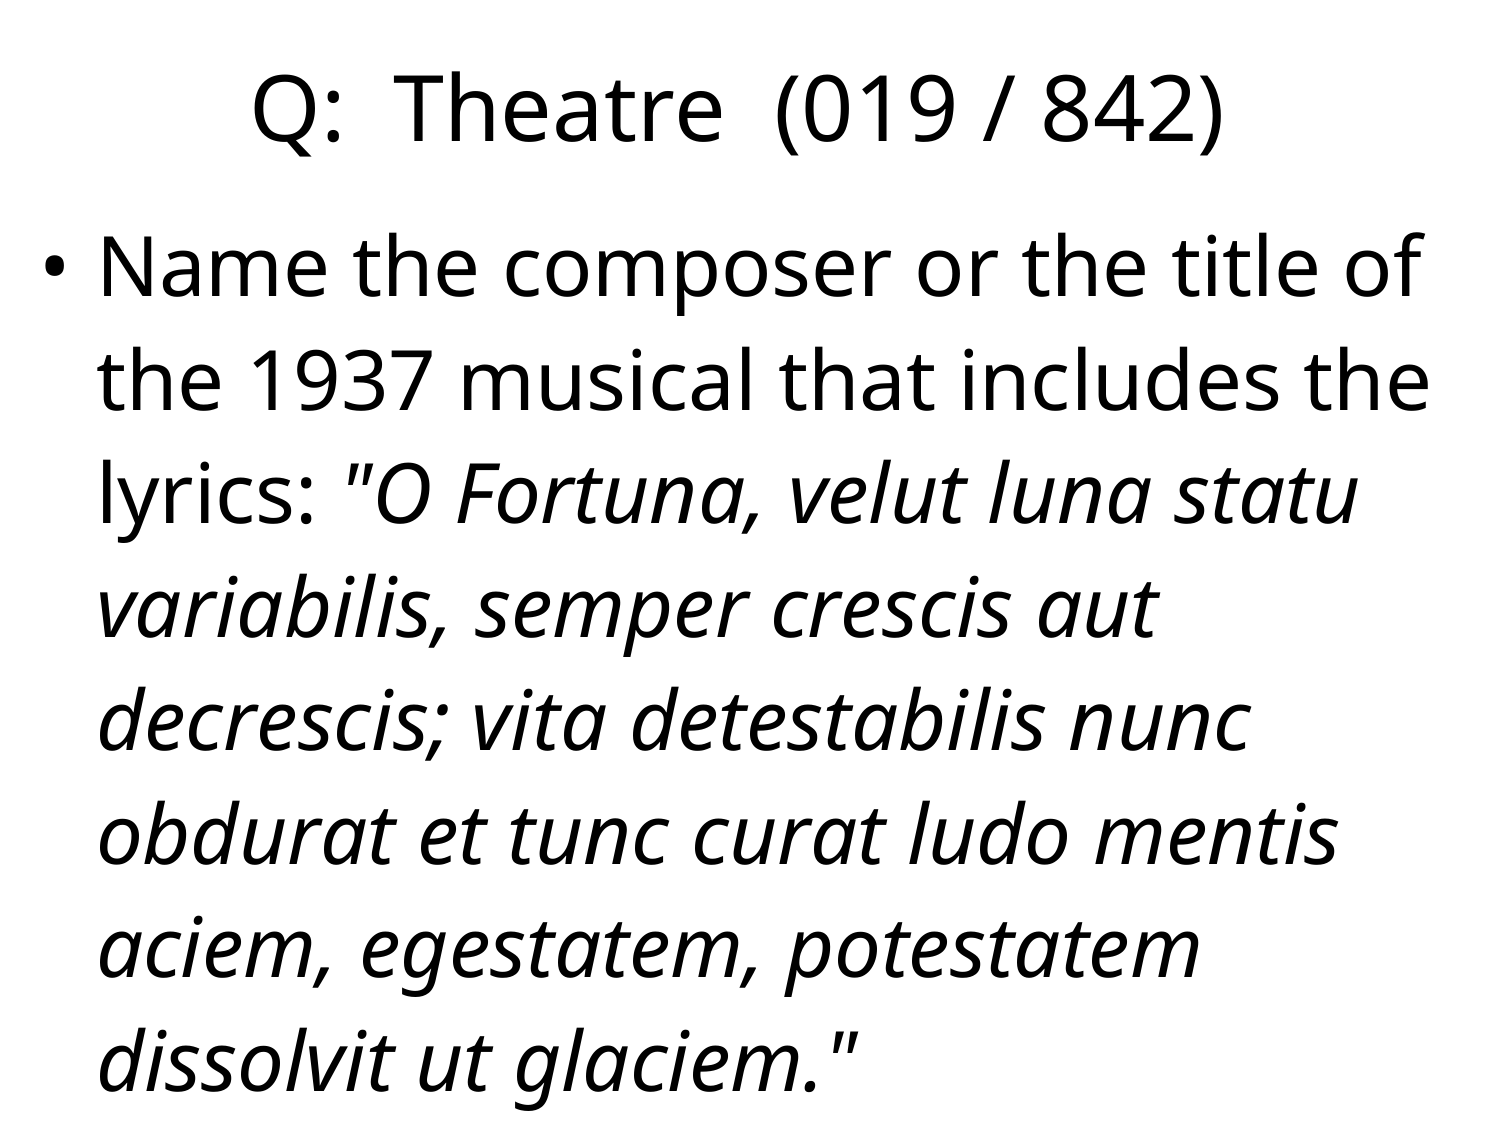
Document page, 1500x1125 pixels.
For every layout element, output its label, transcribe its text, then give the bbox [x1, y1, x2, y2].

title Q: Theatre (019 / 842) [24, 12, 1476, 200]
list Name the composer or the title of the 1937 musical that includes the lyrics: "O Fortuna, velut luna statu variabilis, semper crescis aut decrescis; vita detestabilis nunc obdurat et tunc curat ludo mentis aciem, egestatem, potestatem dissolvit ut glaciem." [24, 200, 1476, 1101]
